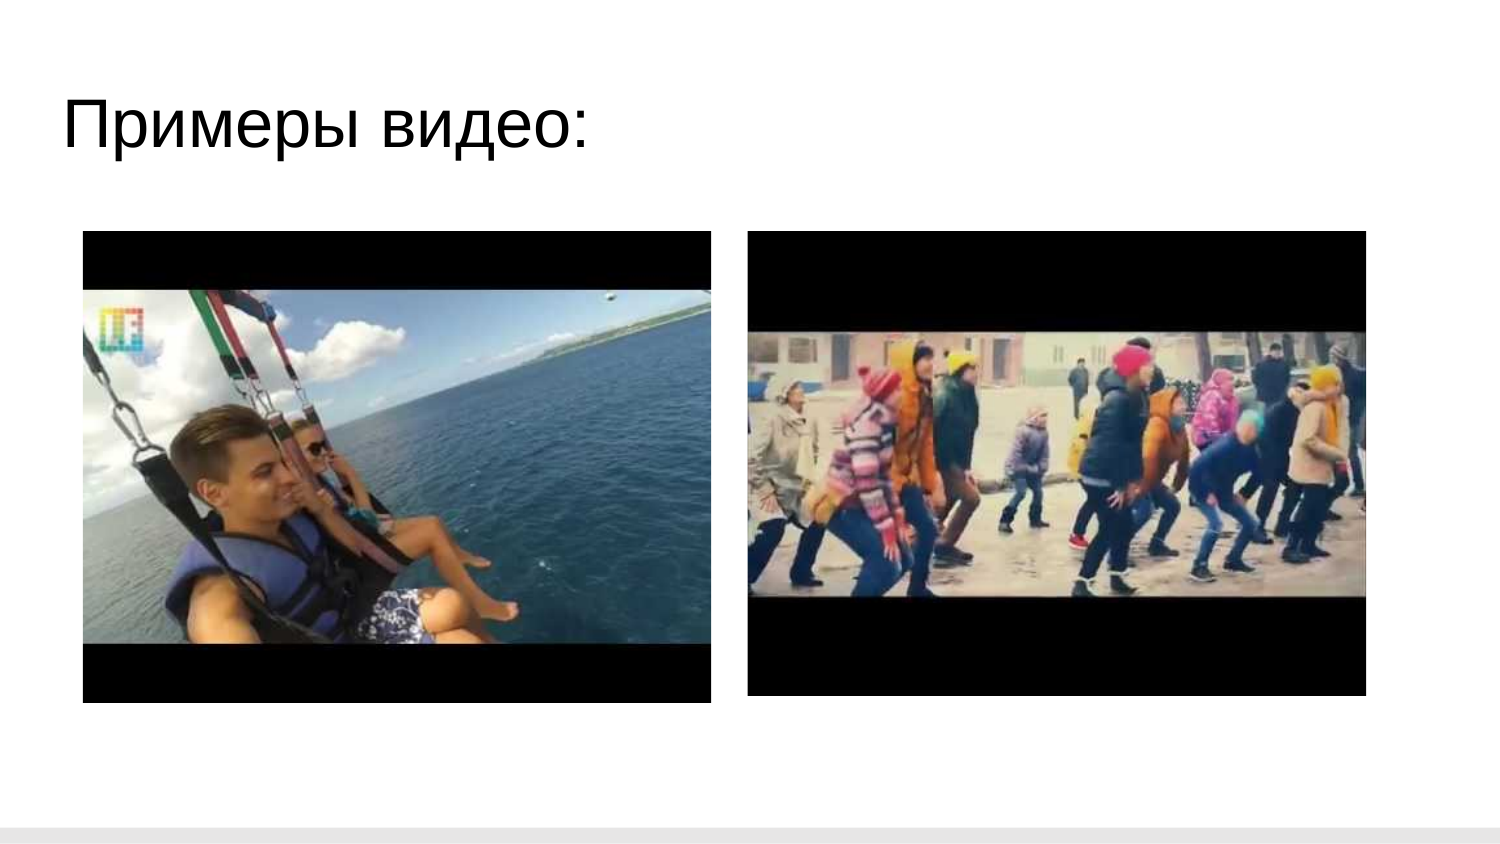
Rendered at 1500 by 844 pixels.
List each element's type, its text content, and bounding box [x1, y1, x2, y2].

text_box [747, 231, 1367, 696]
title Примеры видео: [51, 72, 1449, 167]
text_box [82, 231, 712, 704]
